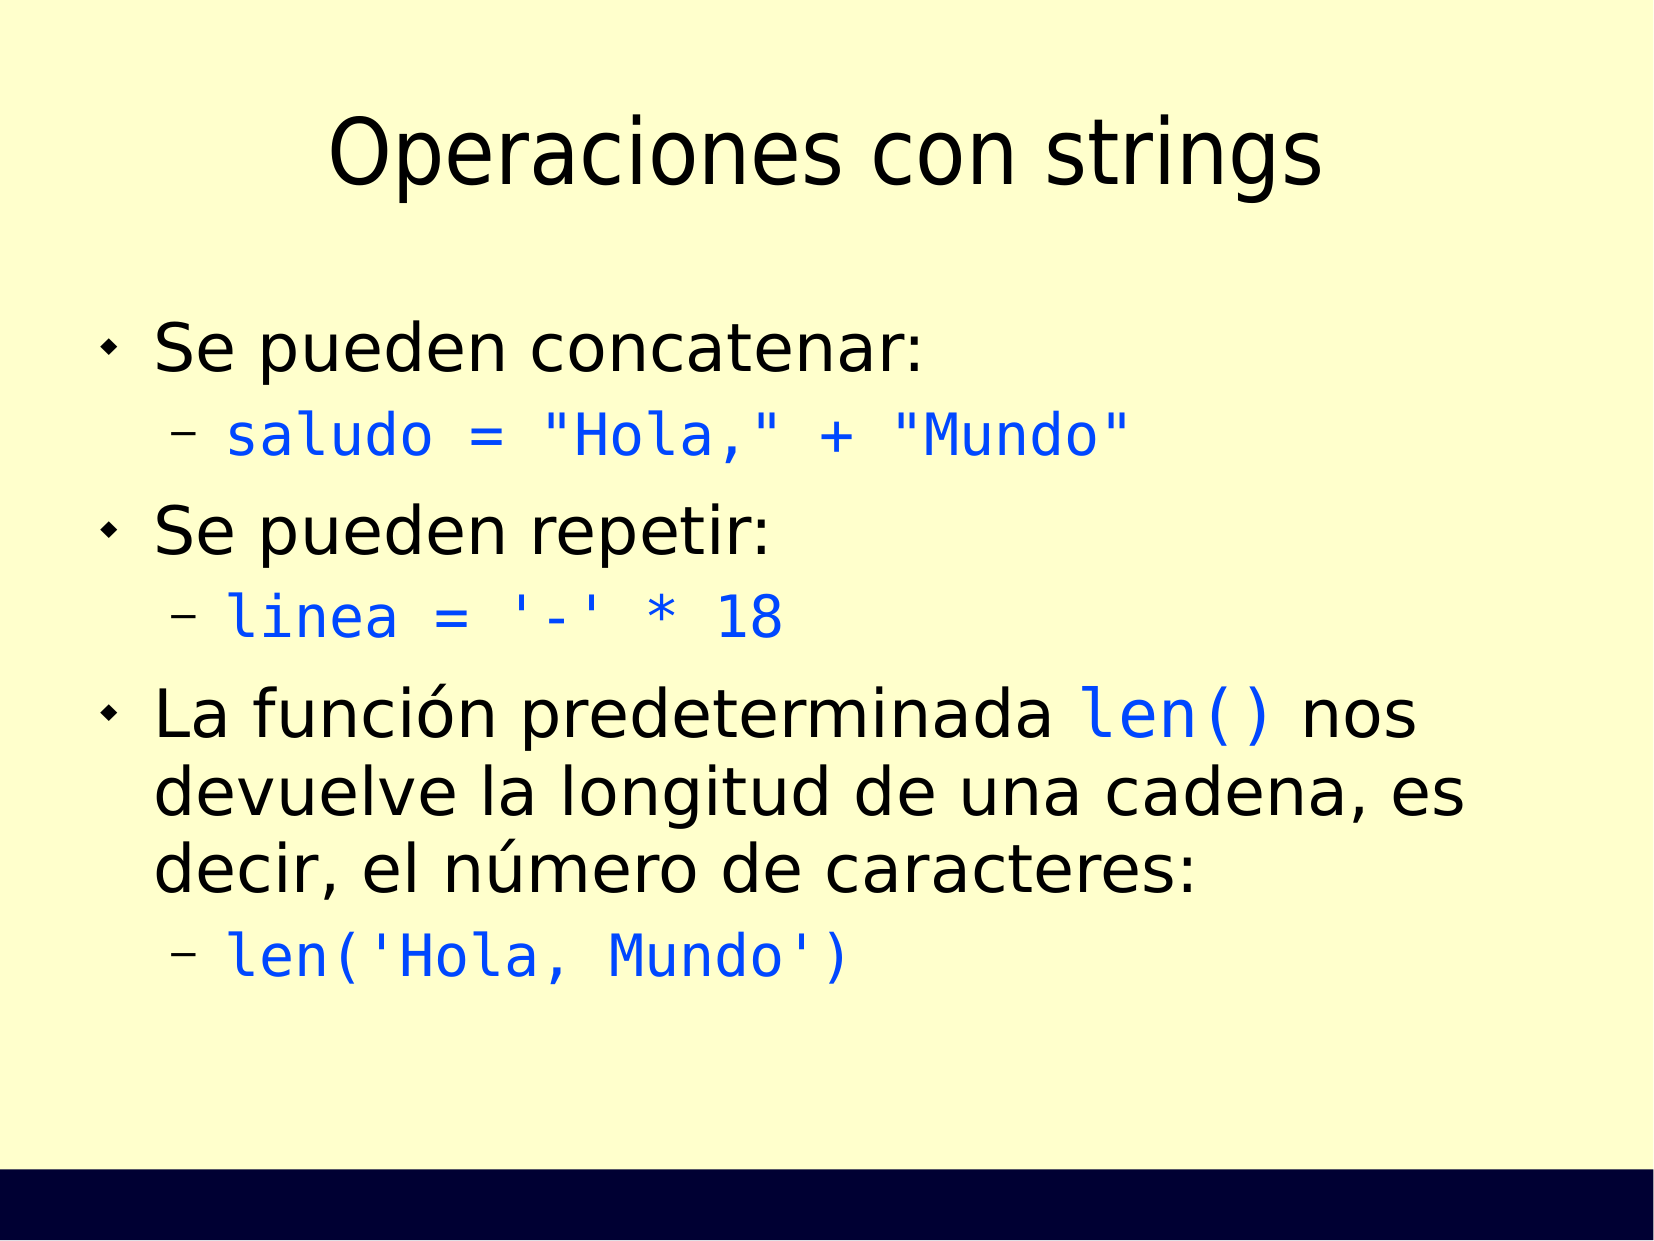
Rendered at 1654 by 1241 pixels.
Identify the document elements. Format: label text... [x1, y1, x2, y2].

title Operaciones con strings [82, 49, 1571, 257]
list Se pueden concatenar: saludo = "Hola," + "Mundo" Se pueden repetir: linea = '-' * 18 La función predeterminada len() nos devuelve la longitud de una cadena, es decir, el número de caracteres: len('Hola, Mundo') [82, 290, 1538, 1010]
